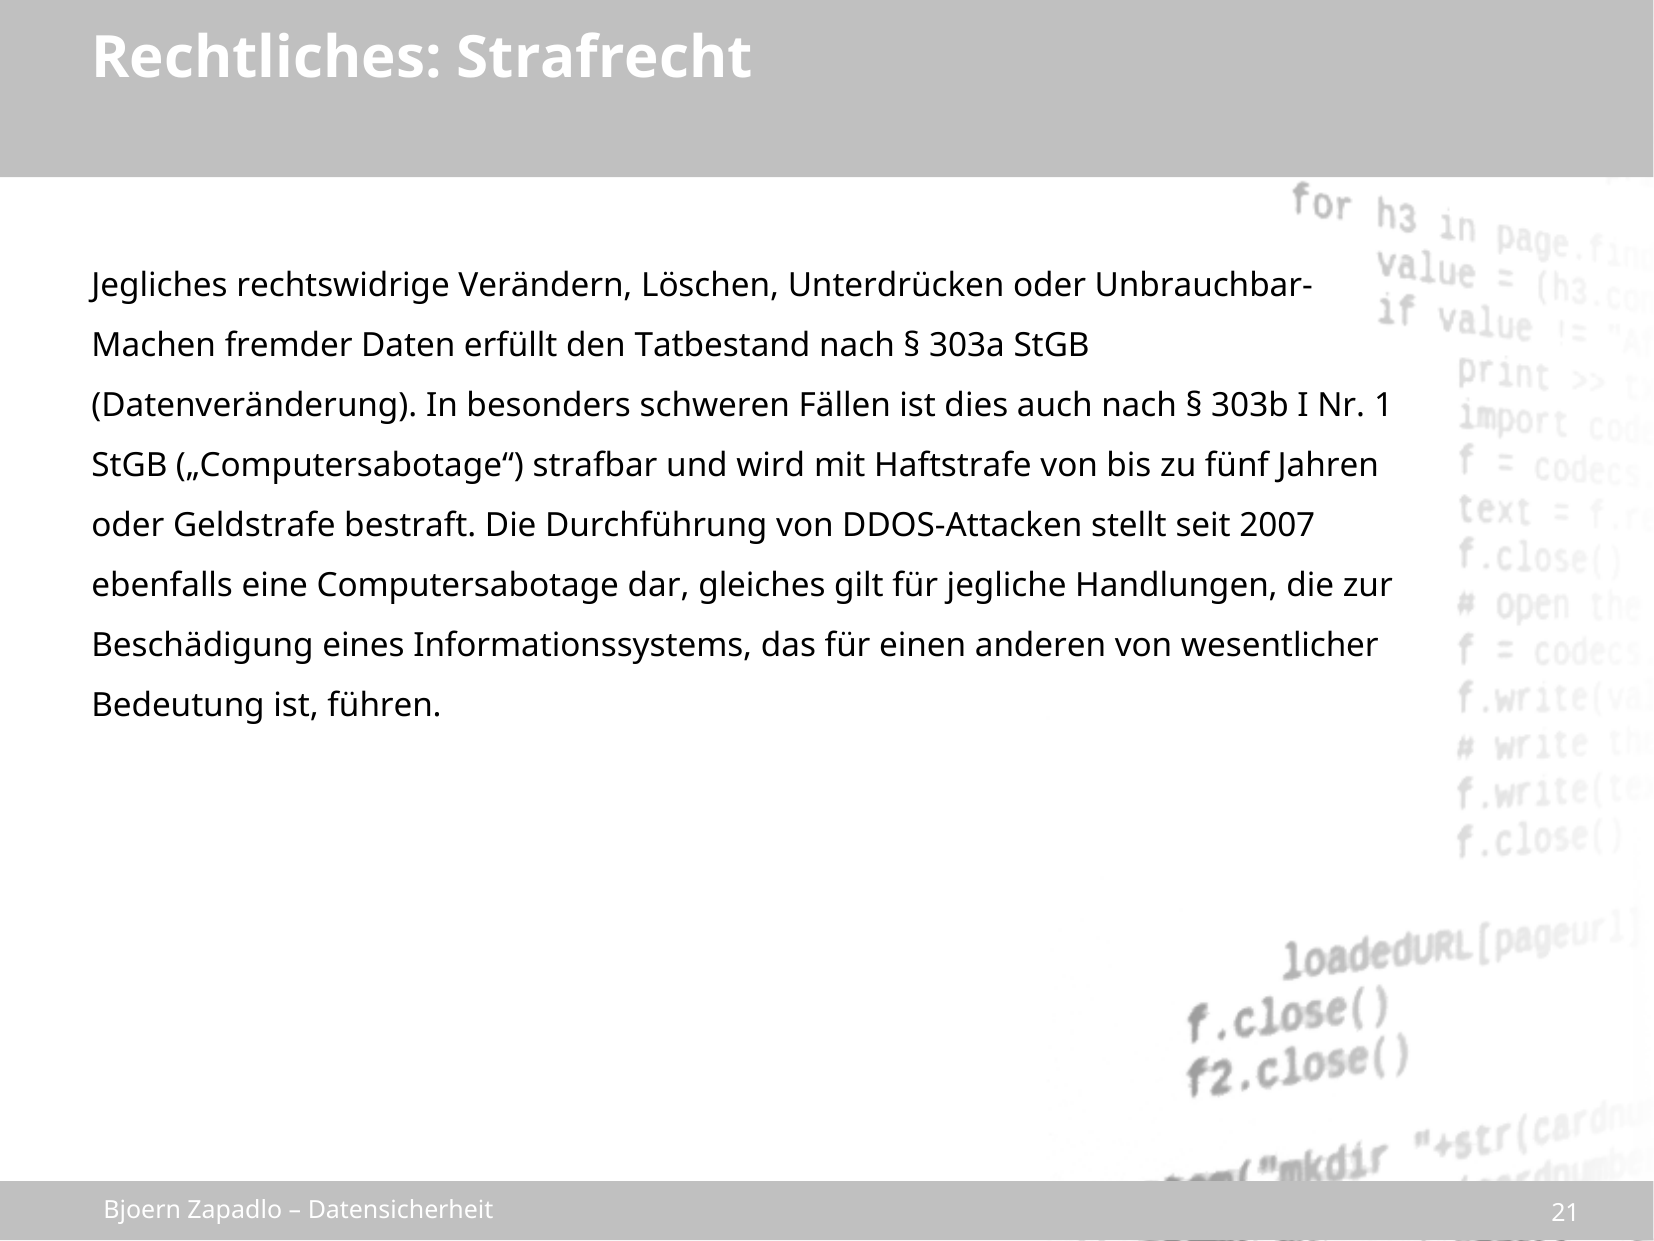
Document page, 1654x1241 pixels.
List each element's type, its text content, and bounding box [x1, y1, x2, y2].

picture [0, 178, 1654, 1181]
text_box Rechtliches: Strafrecht [76, 17, 1444, 98]
text_box Jegliches rechtswidrige Verändern, Löschen, Unterdrücken oder Unbrauchbar-Machen fremder Daten erfüllt den Tatbestand nach § 303a StGB (Datenveränderung). In besonders schweren Fällen ist dies auch nach § 303b I Nr. 1 StGB („Computersabotage“) strafbar und wird mit Haftstrafe von bis zu fünf Jahren oder Geldstrafe bestraft. Die Durchführung von DDOS-Attacken stellt seit 2007 ebenfalls eine Computersabotage dar, gleiches gilt für jegliche Handlungen, die zur Beschädigung eines Informationssystems, das für einen anderen von wesentlicher Bedeutung ist, führen. [76, 236, 1432, 820]
